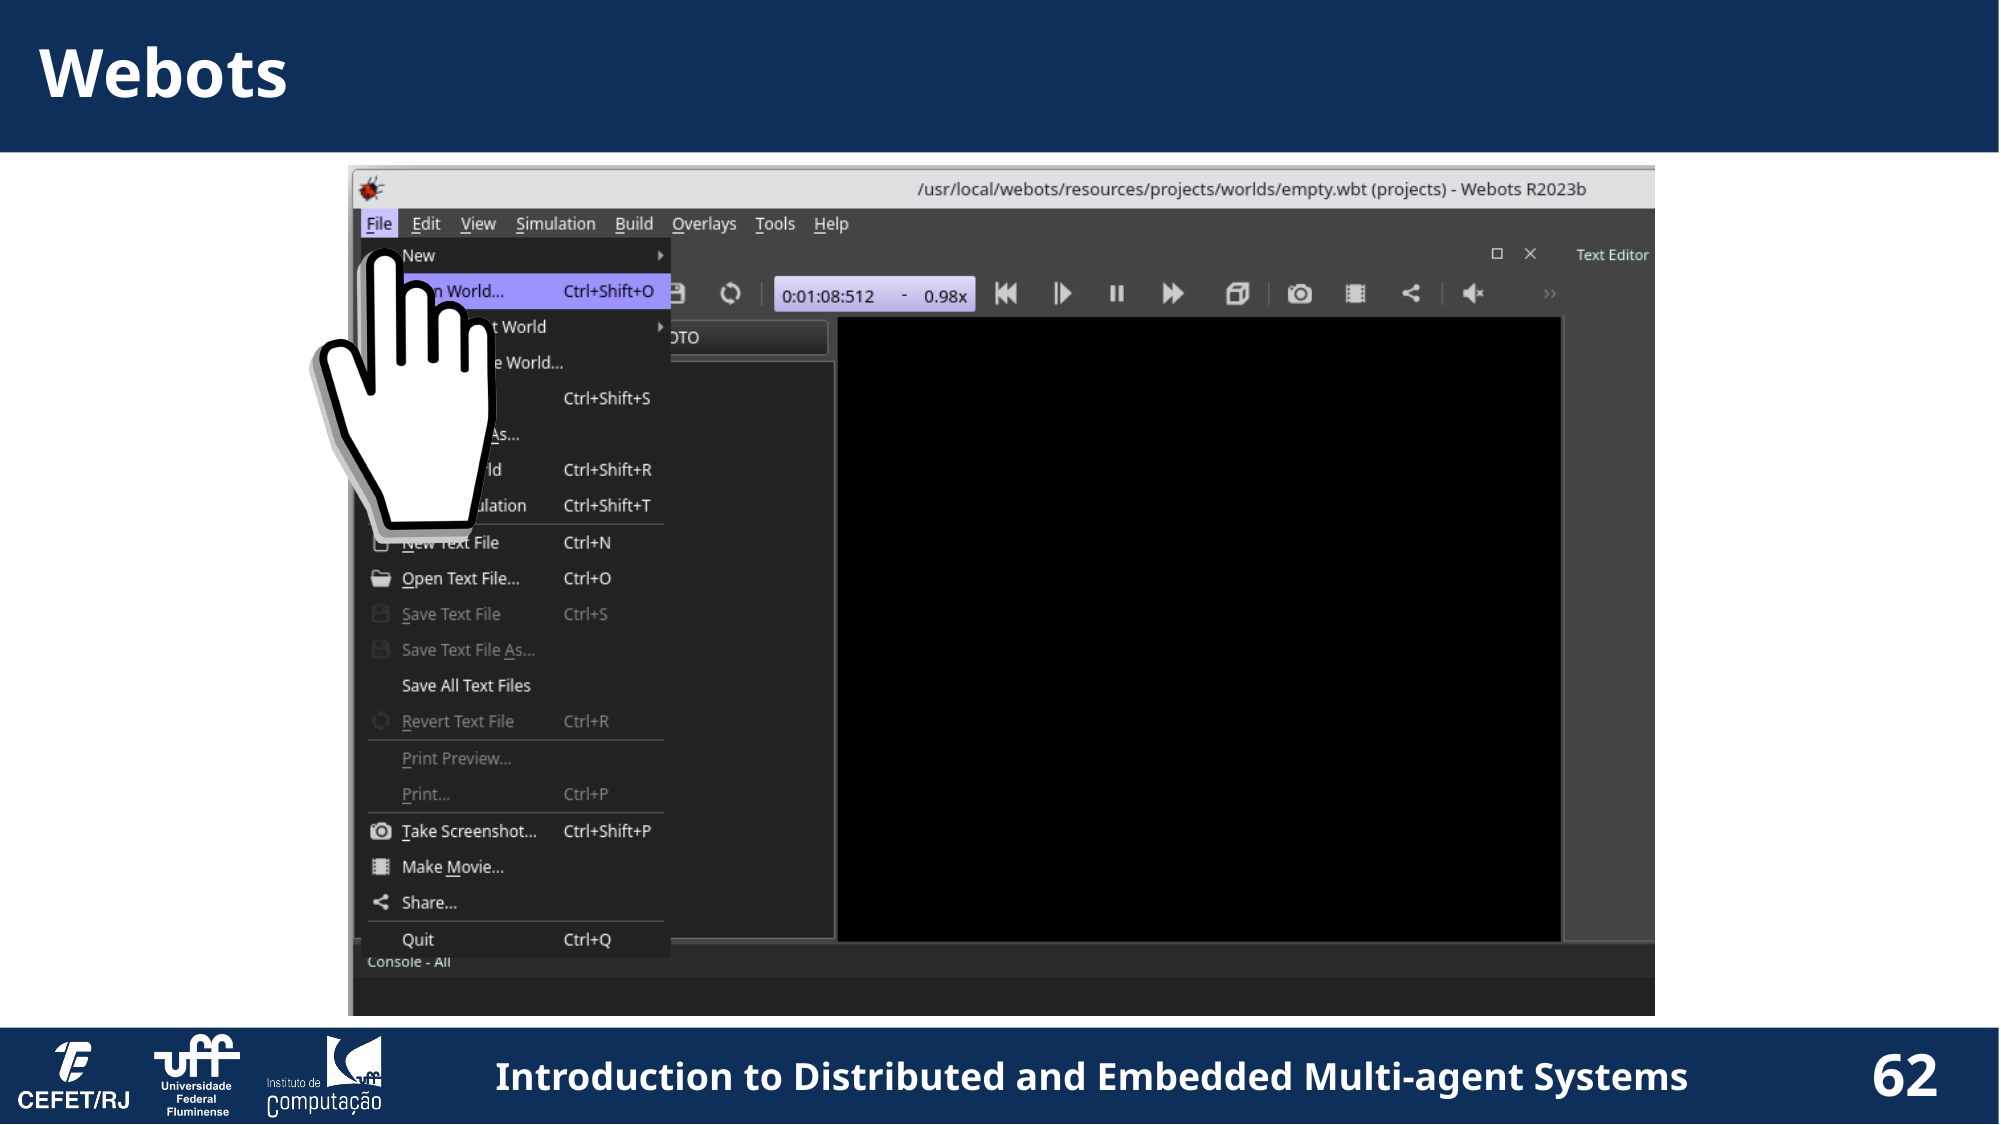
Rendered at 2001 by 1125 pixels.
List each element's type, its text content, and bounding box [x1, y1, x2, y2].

text_box Webots [25, 23, 1998, 116]
picture [153, 1033, 241, 1121]
picture [308, 165, 1655, 1016]
picture [18, 1021, 129, 1125]
picture [265, 1033, 383, 1118]
